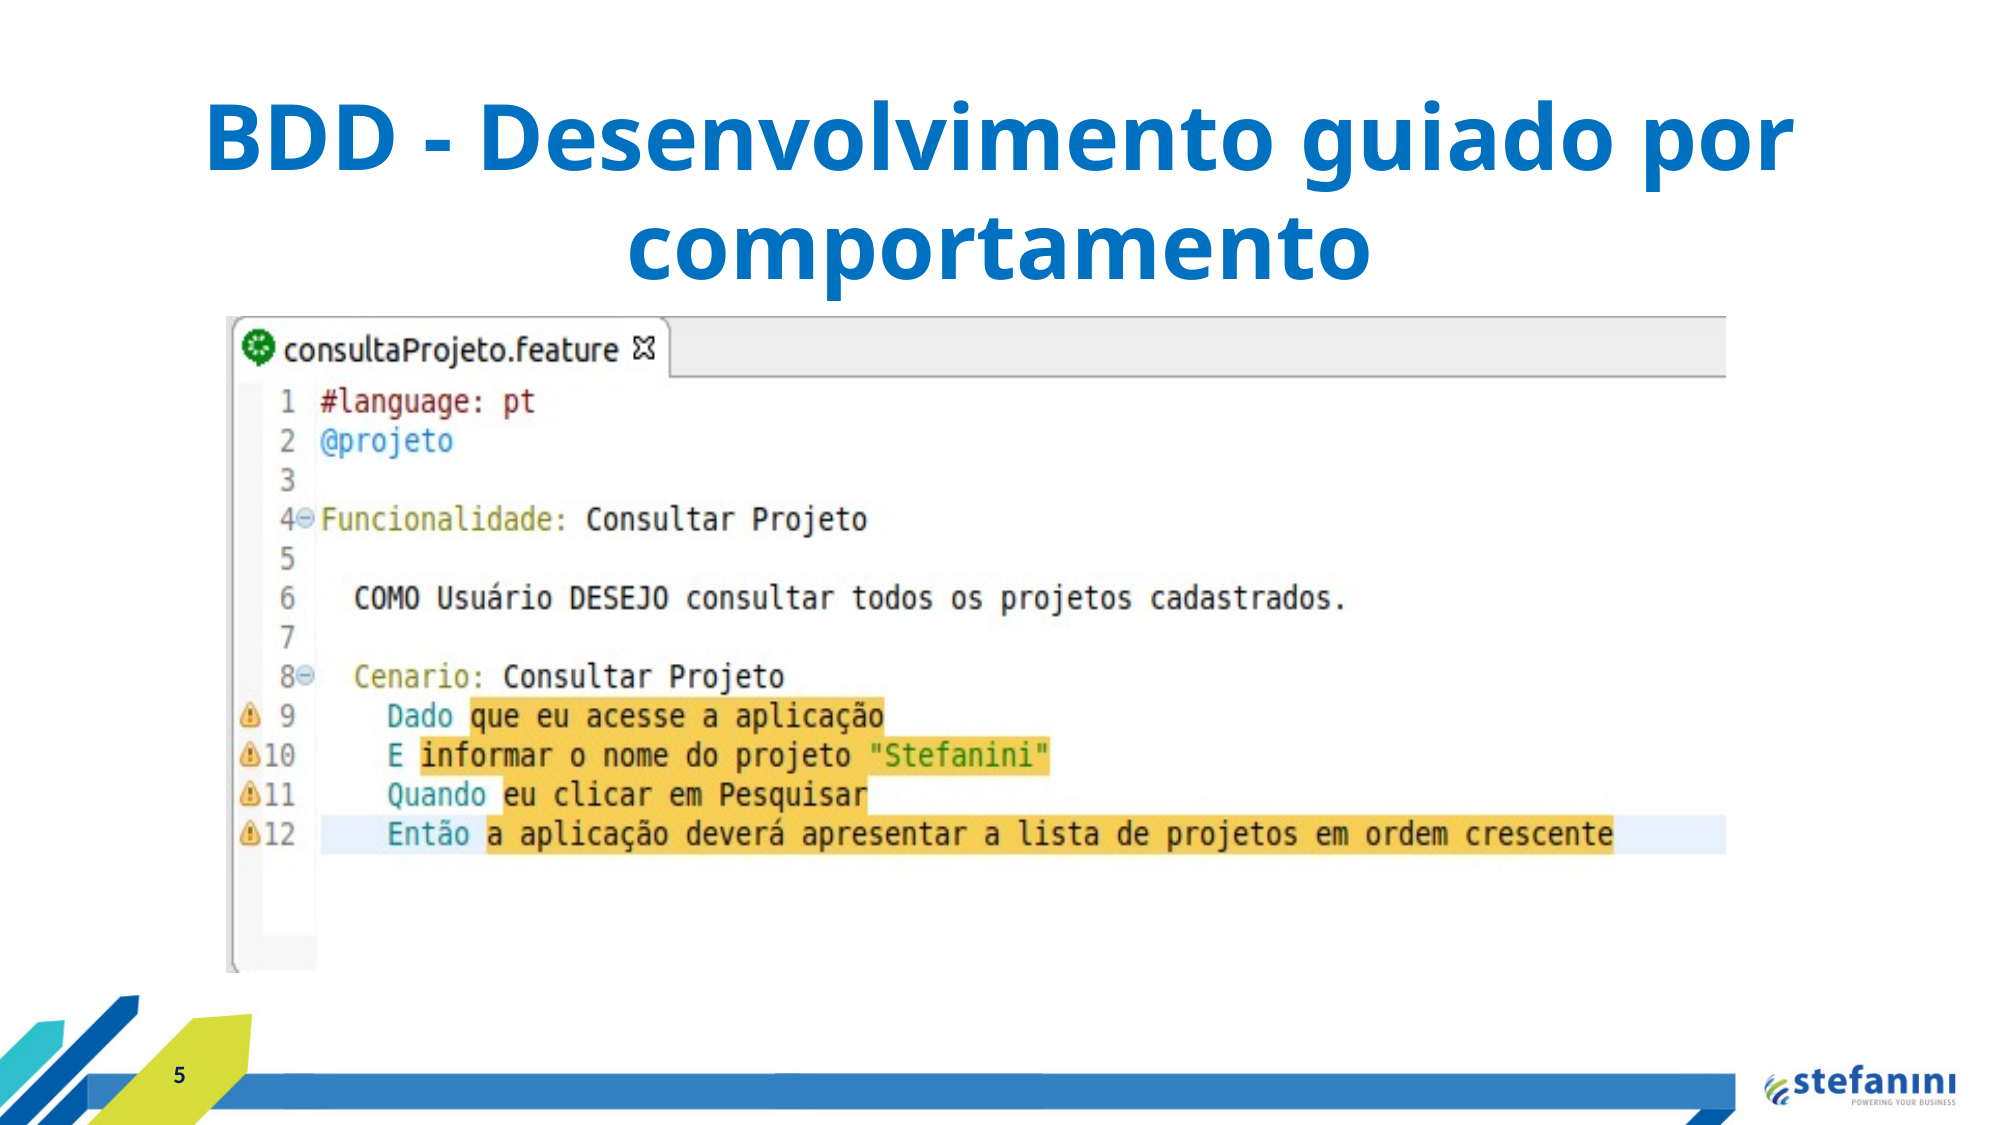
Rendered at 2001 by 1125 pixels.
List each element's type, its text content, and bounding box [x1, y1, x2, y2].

text_box BDD - Desenvolvimento guiado por comportamento [0, 70, 2000, 307]
picture [226, 316, 1726, 973]
text_box <number> [158, 1043, 609, 1104]
